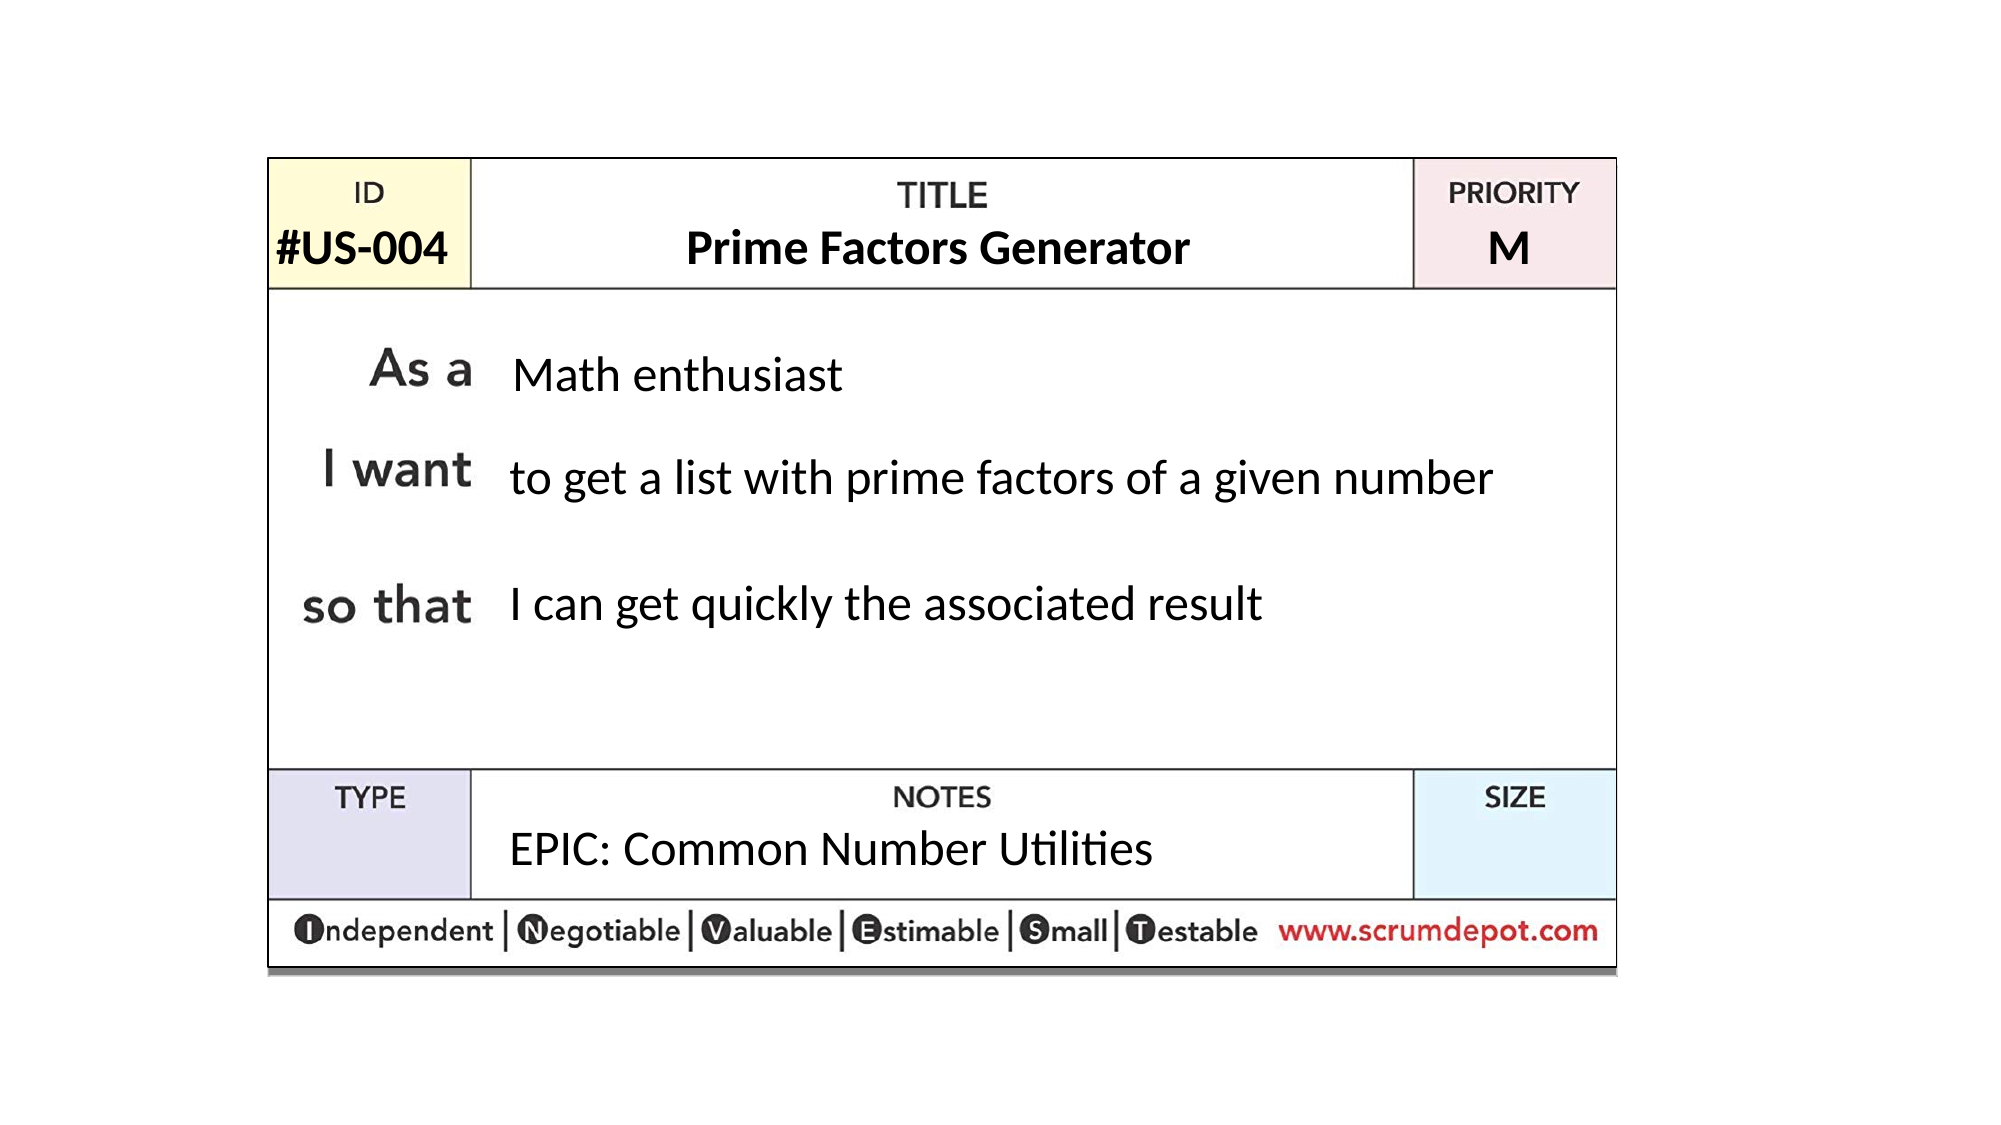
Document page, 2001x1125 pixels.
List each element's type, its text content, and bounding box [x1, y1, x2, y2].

text_box M [1472, 207, 1547, 284]
text_box Math enthusiast [497, 333, 862, 410]
text_box I can get quickly the associated result [494, 562, 1310, 639]
text_box Prime Factors Generator [473, 207, 1404, 284]
text_box EPIC: Common Number Utilities [494, 807, 1176, 884]
text_box to get a list with prime factors of a given number [494, 436, 1520, 513]
text_box #US-004 [261, 207, 466, 284]
picture [268, 158, 1616, 967]
